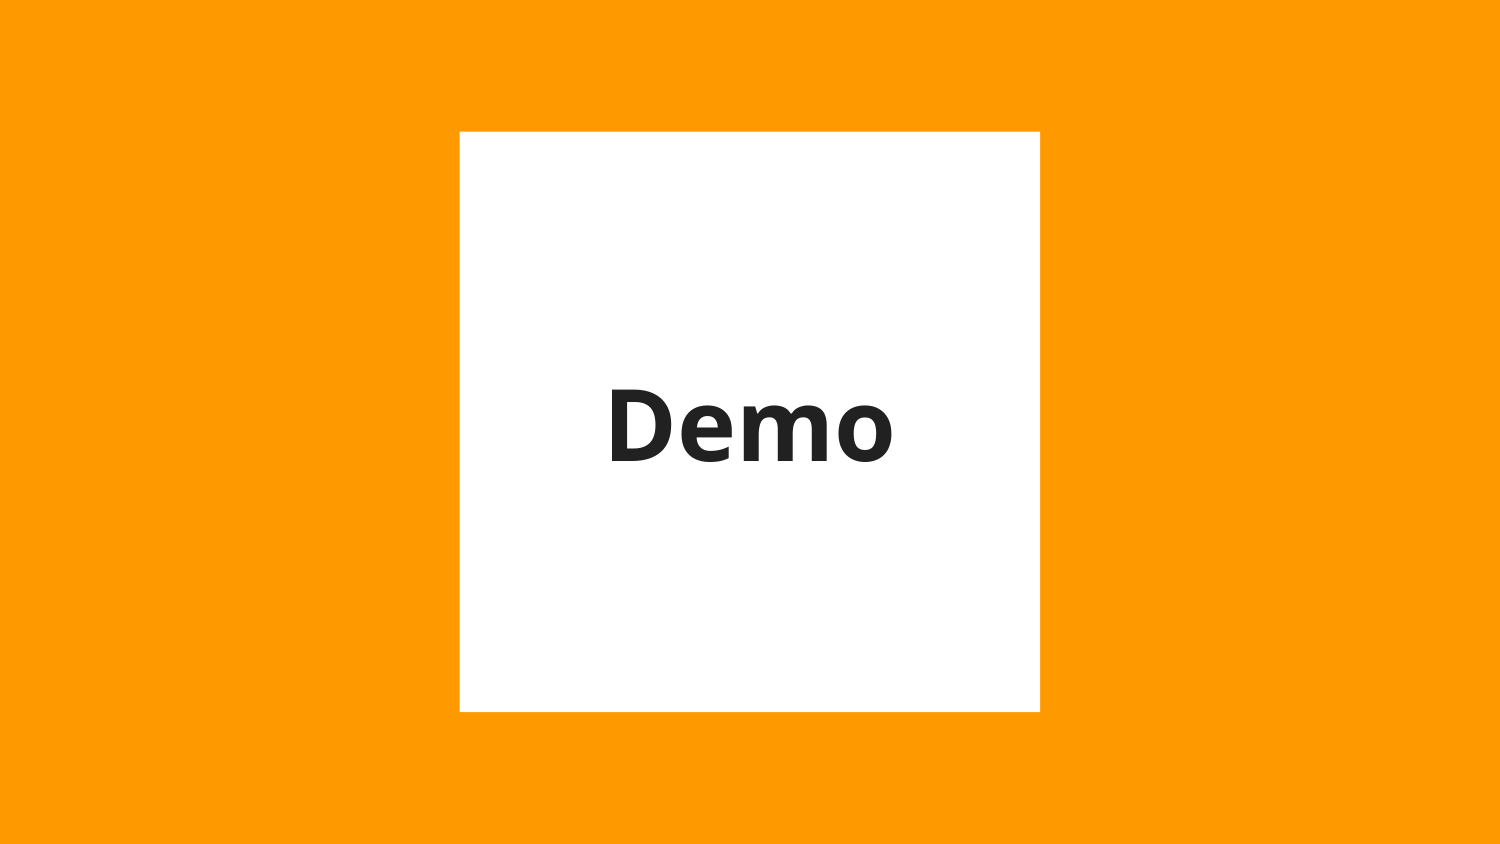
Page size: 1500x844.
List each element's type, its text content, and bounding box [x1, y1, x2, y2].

title Demo [459, 131, 1041, 713]
